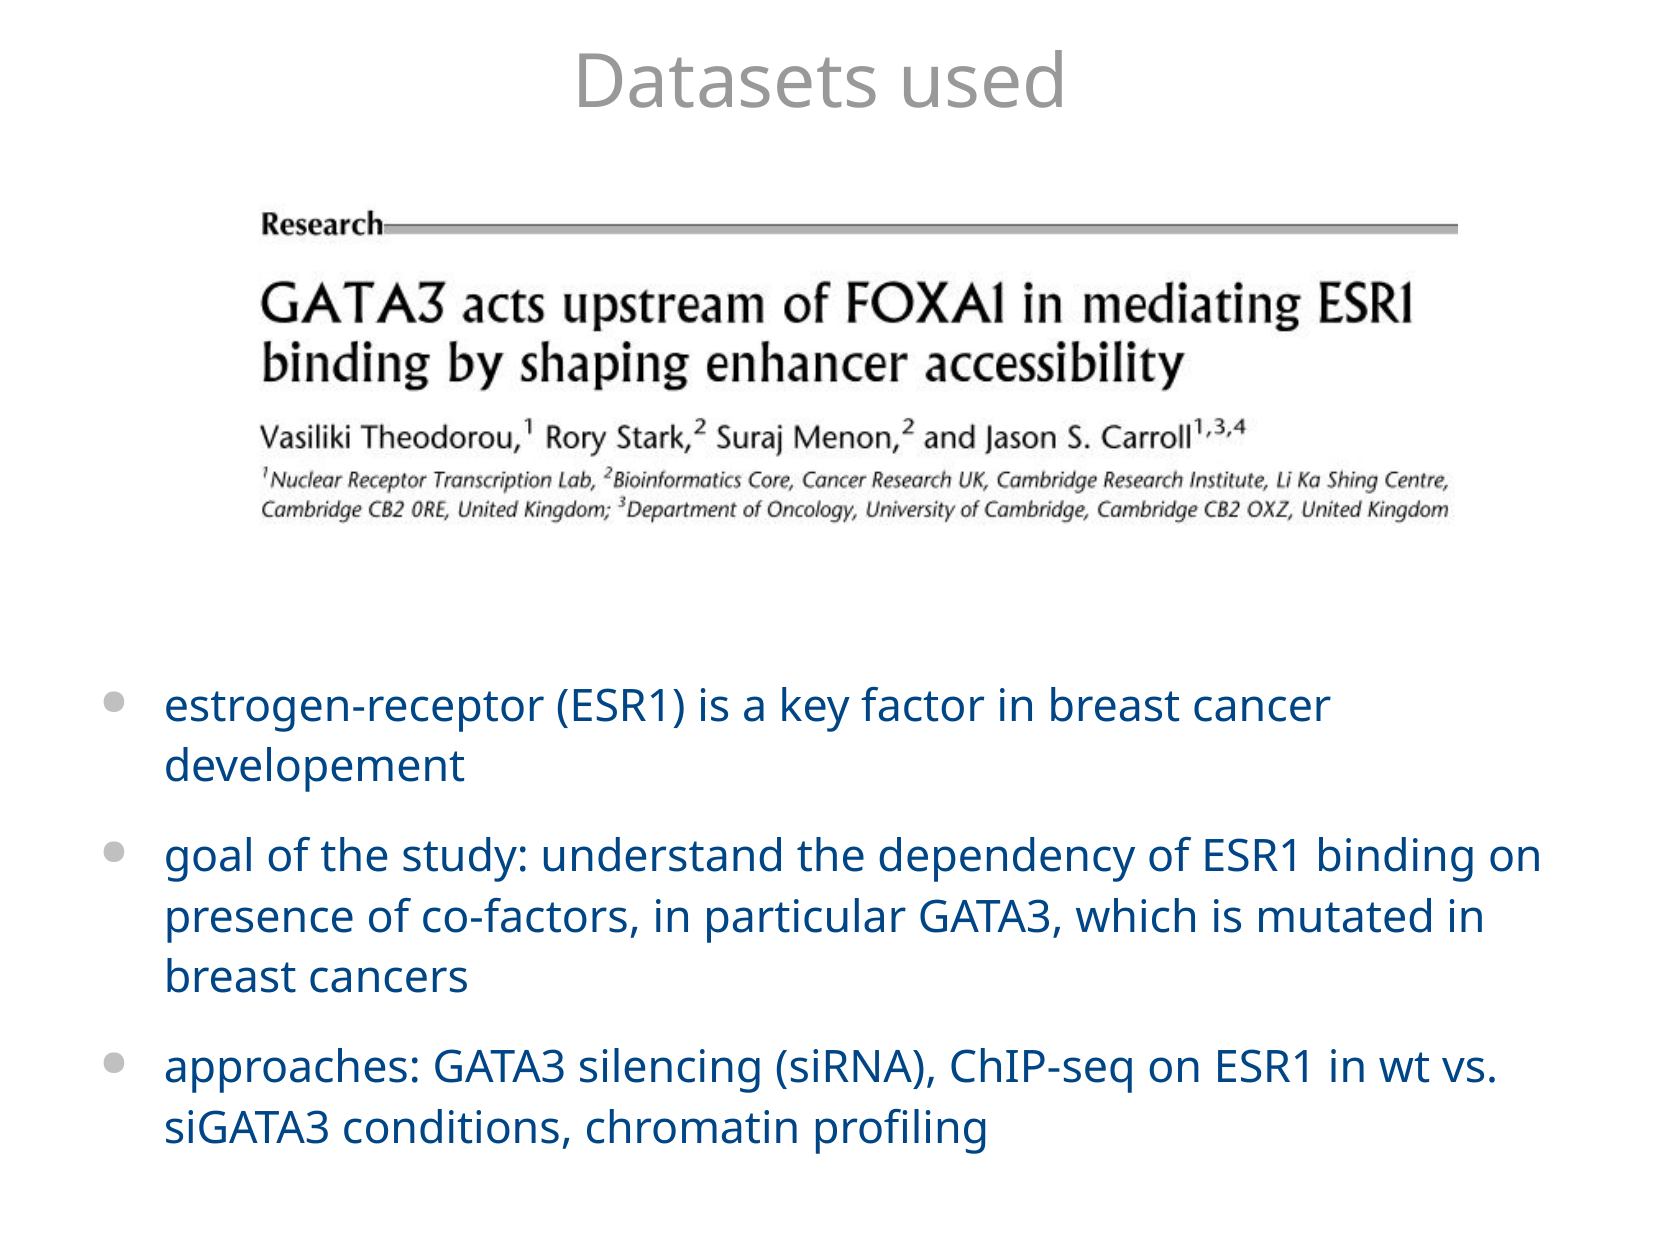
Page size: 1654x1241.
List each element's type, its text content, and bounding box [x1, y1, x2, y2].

title Datasets used [76, 2, 1565, 154]
list estrogen-receptor (ESR1) is a key factor in breast cancer developement goal of the study: understand the dependency of ESR1 binding on presence of co-factors, in particular GATA3, which is mutated in breast cancers approaches: GATA3 silencing (siRNA), ChIP-seq on ESR1 in wt vs. siGATA3 conditions, chromatin profiling [82, 673, 1619, 1158]
picture [220, 191, 1458, 559]
